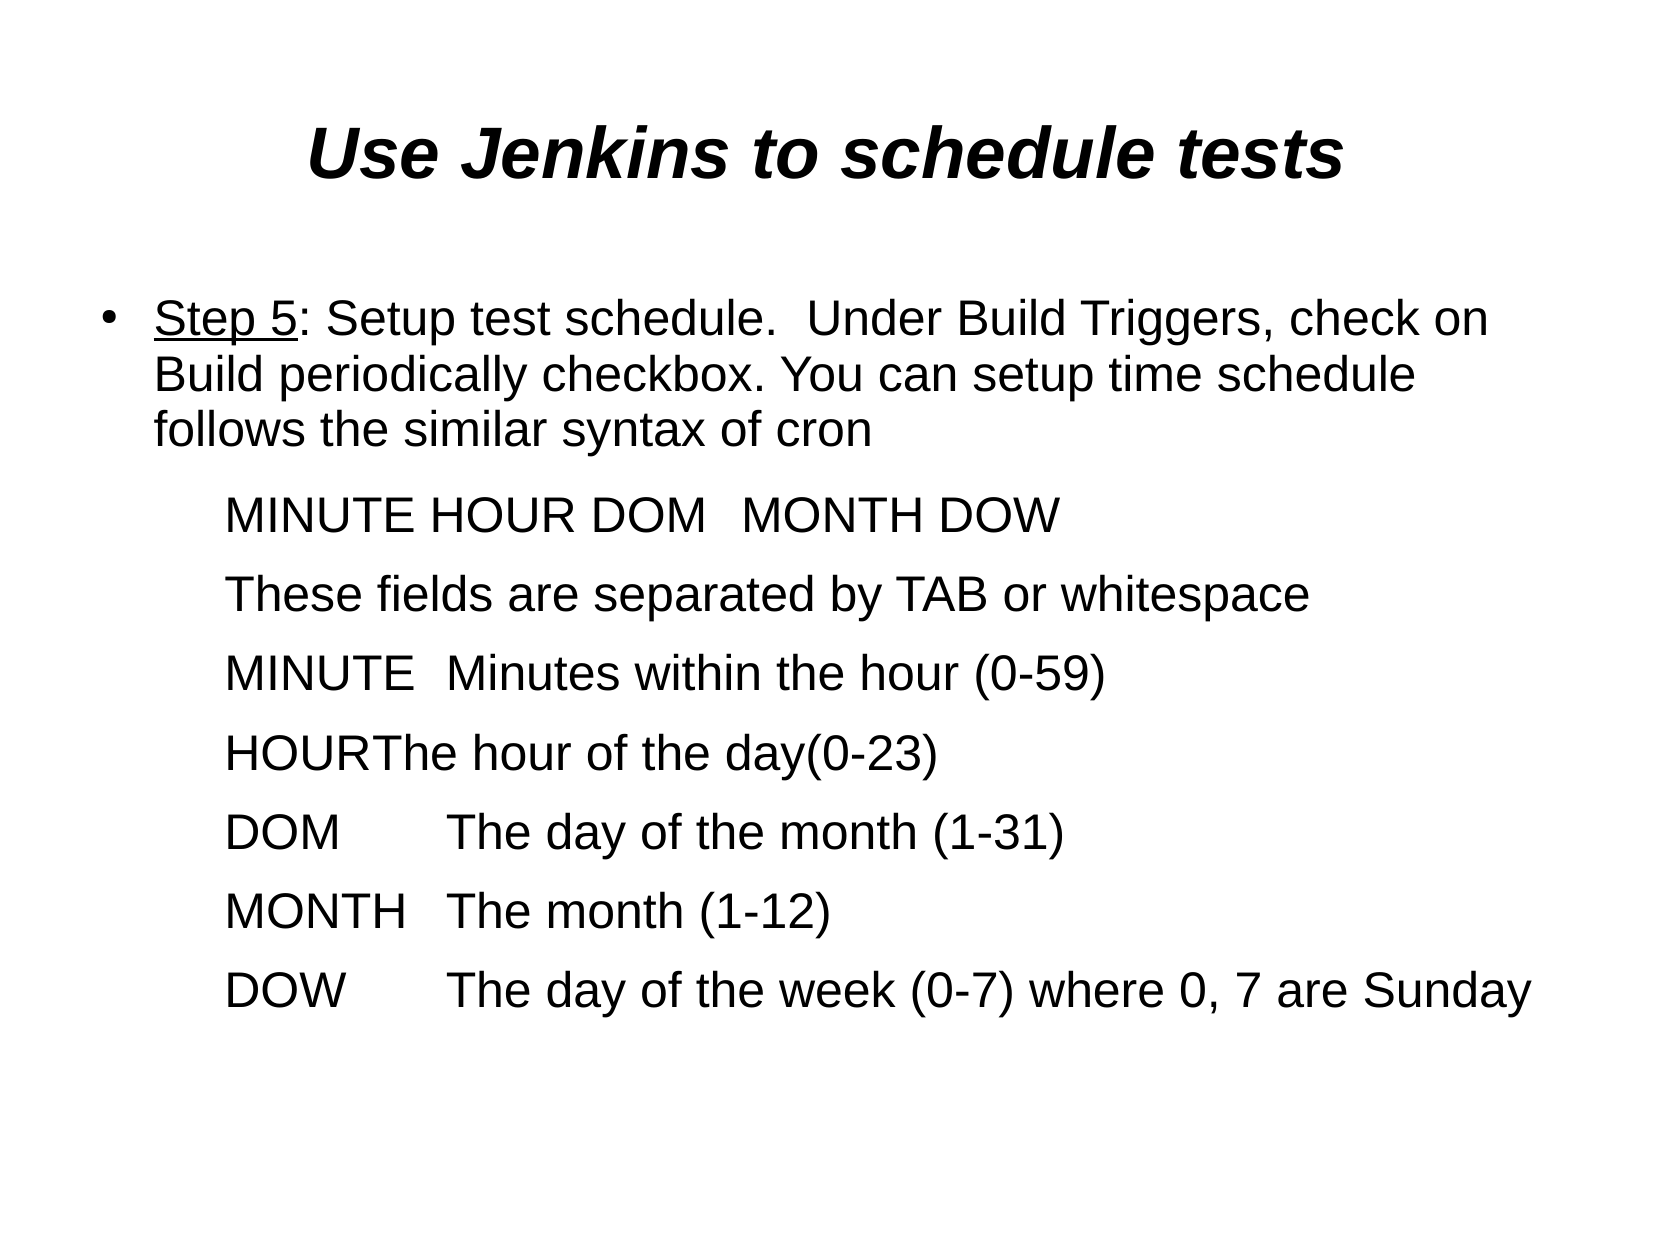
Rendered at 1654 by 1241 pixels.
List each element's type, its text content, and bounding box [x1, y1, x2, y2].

title Use Jenkins to schedule tests [82, 49, 1571, 257]
list Step 5: Setup test schedule. Under Build Triggers, check on Build periodically checkbox. You can setup time schedule follows the similar syntax of cron MINUTE HOUR DOM MONTH DOW These fields are separated by TAB or whitespace MINUTE Minutes within the hour (0-59) HOUR The hour of the day(0-23) DOM The day of the month (1-31) MONTH The month (1-12) DOW The day of the week (0-7) where 0, 7 are Sunday [82, 290, 1571, 1241]
